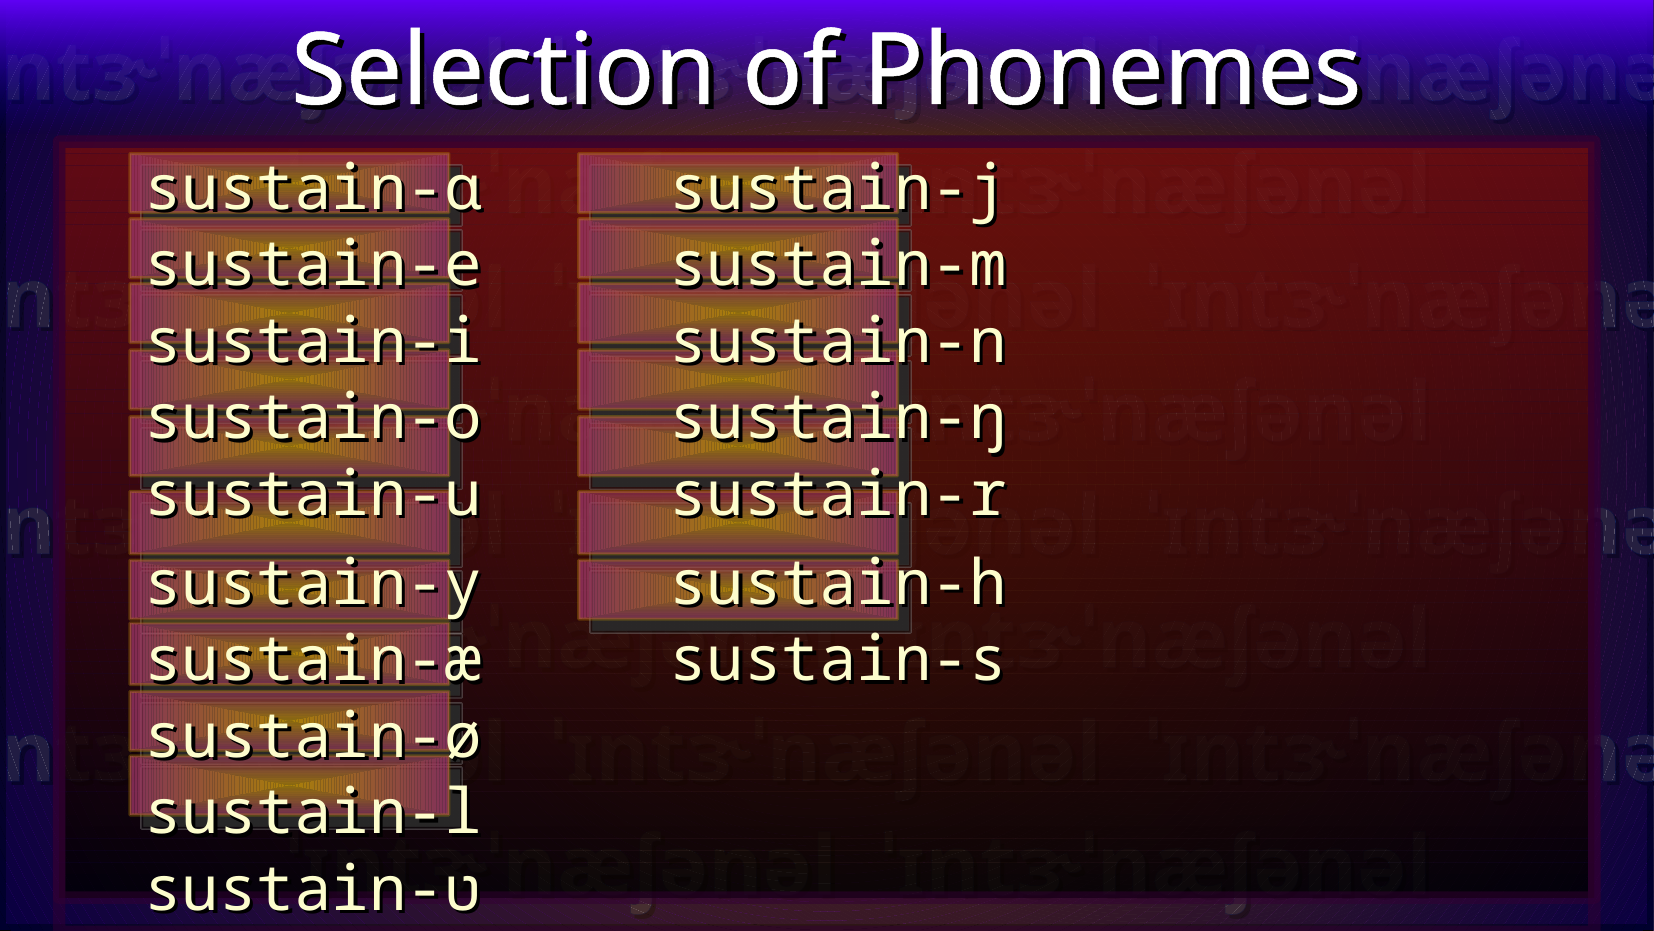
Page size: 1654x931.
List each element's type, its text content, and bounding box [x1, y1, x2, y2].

text_box sustain-ɑ sustain-j sustain-e sustain-m sustain-i sustain-n sustain-o sustain-ŋ sustain-u sustain-r sustain-y sustain-h sustain-æ sustain-s sustain-ø sustain-l sustain-ʋ [59, 141, 1595, 898]
title Selection of Phonemes [0, 0, 1654, 130]
